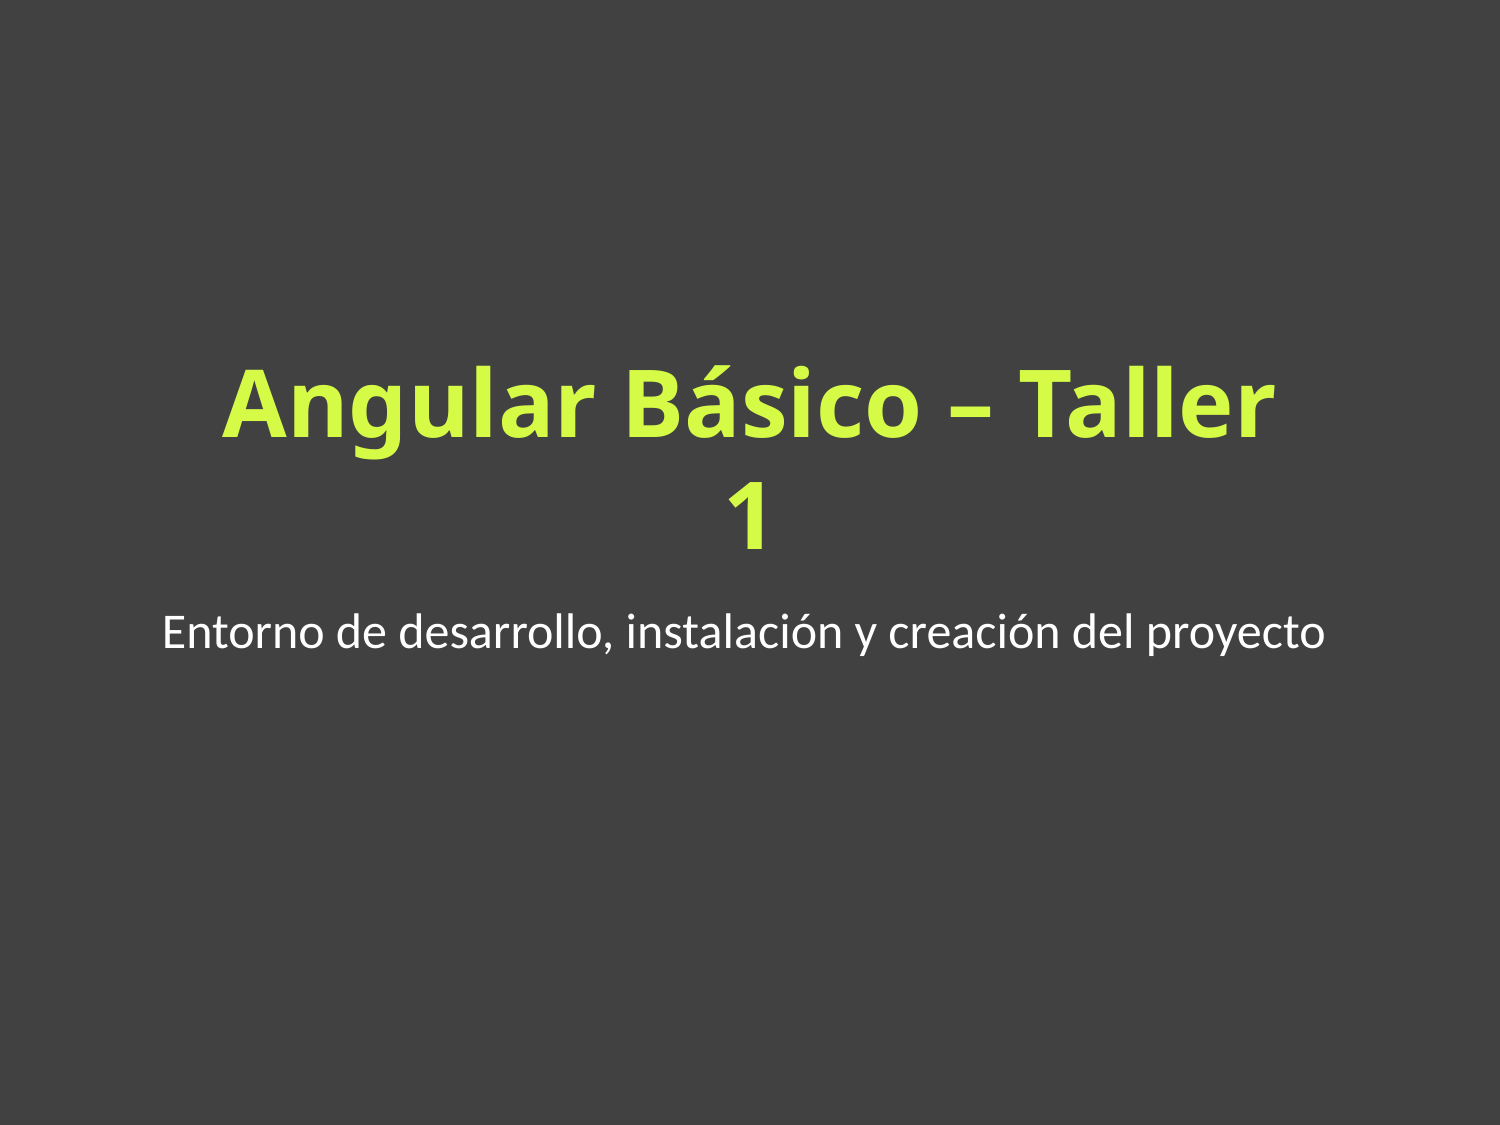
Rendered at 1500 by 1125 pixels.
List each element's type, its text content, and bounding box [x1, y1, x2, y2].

title Angular Básico – Taller 1 [187, 184, 1313, 576]
subtitle Entorno de desarrollo, instalación y creación del proyecto [88, 590, 1400, 863]
